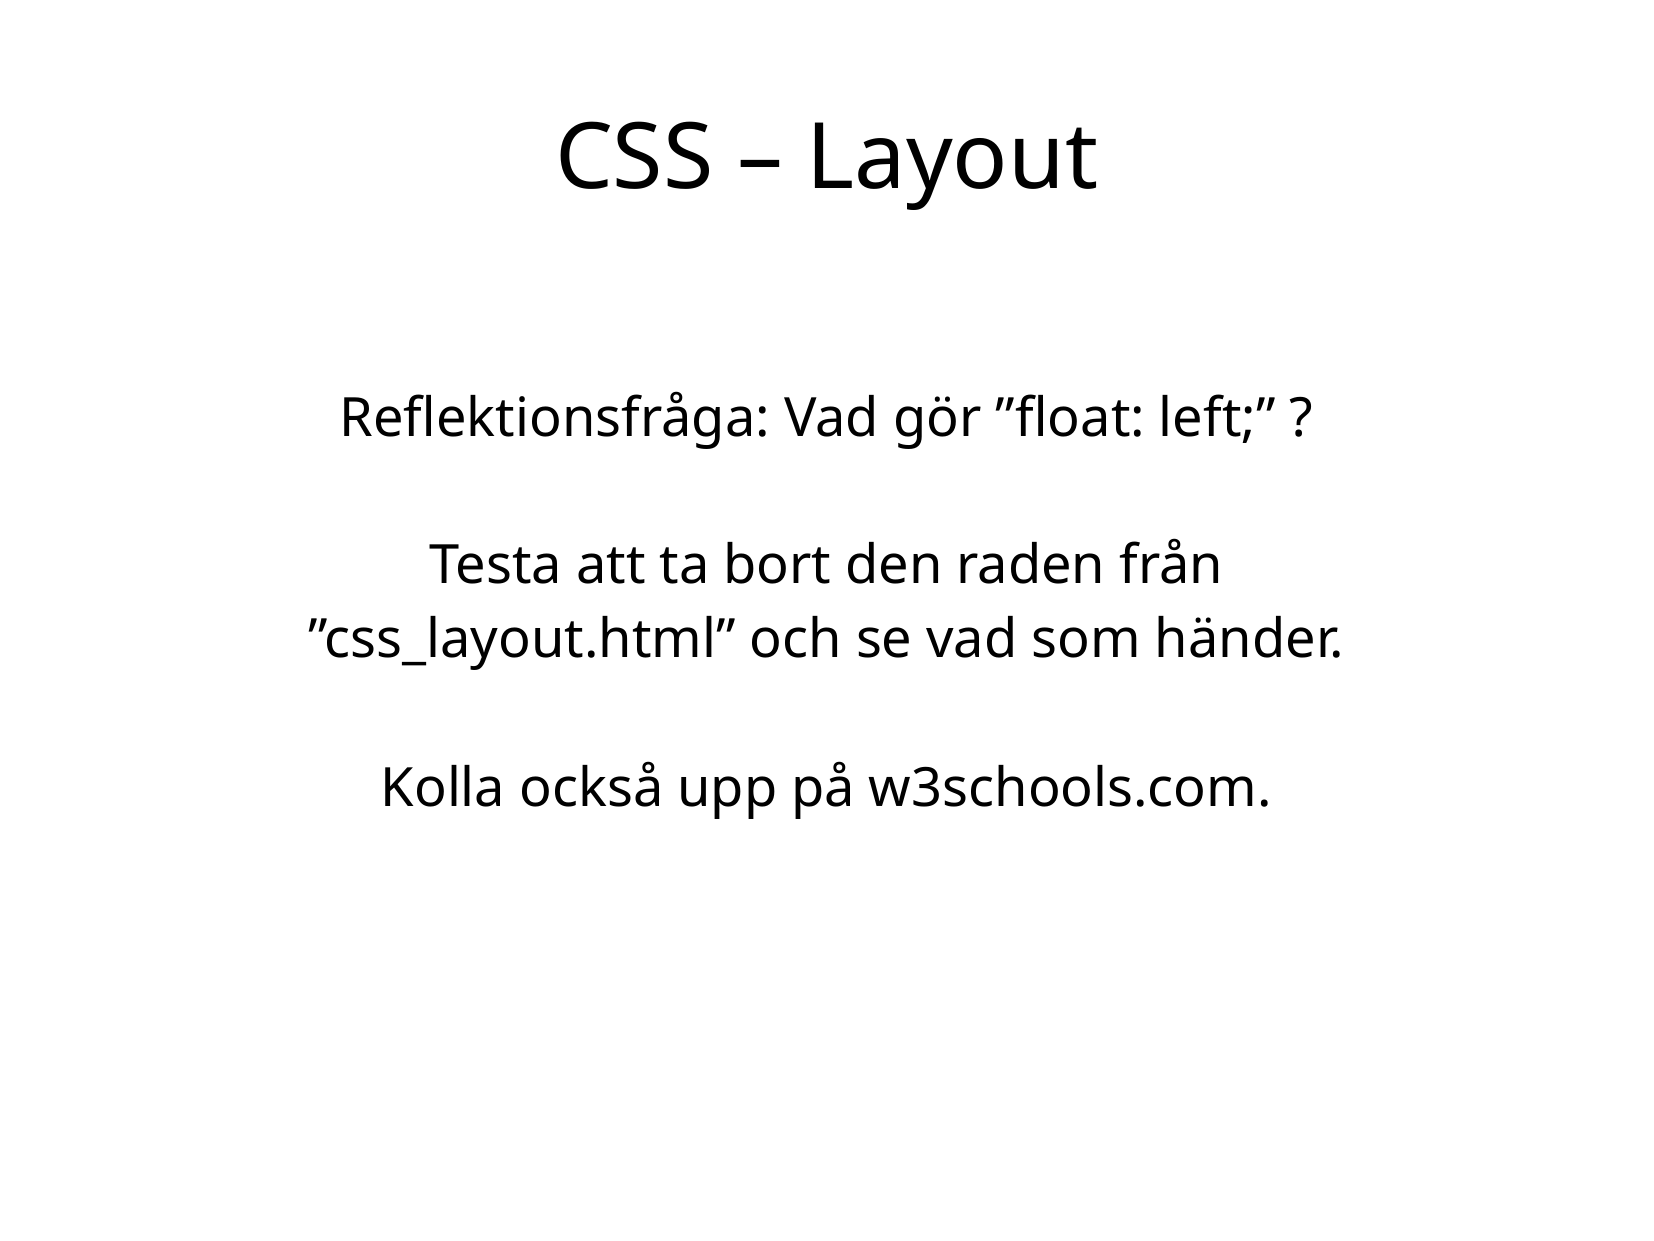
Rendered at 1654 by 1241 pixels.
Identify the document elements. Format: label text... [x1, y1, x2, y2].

text_box Reflektionsfråga: Vad gör ”float: left;” ? Testa att ta bort den raden från ”css_layout.html” och se vad som händer. Kolla också upp på w3schools.com. [283, 378, 1371, 710]
title CSS – Layout [82, 49, 1571, 257]
